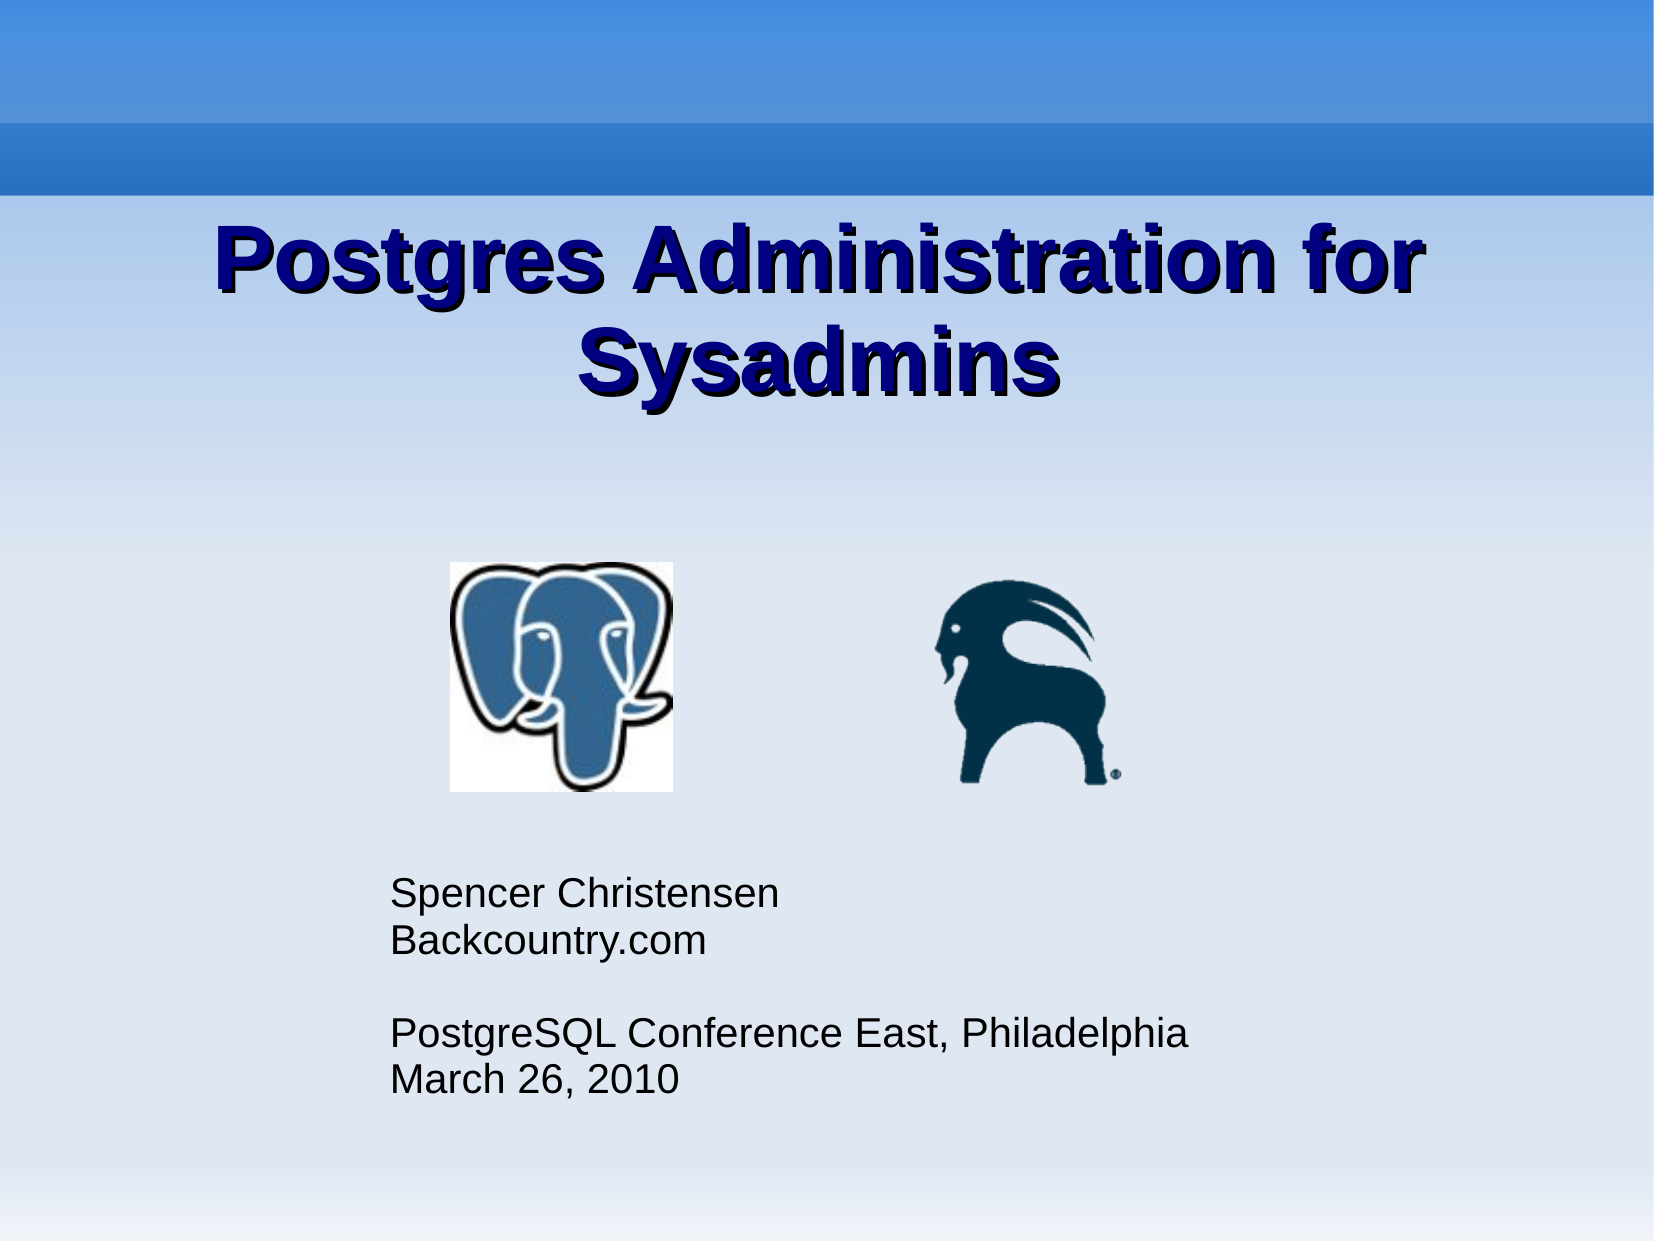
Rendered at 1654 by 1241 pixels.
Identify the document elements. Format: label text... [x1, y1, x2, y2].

picture [0, 0, 1654, 1241]
text_box Spencer Christensen Backcountry.com PostgreSQL Conference East, Philadelphia March 26, 2010 [375, 862, 1388, 1110]
title Postgres Administration for Sysadmins [75, 205, 1564, 413]
